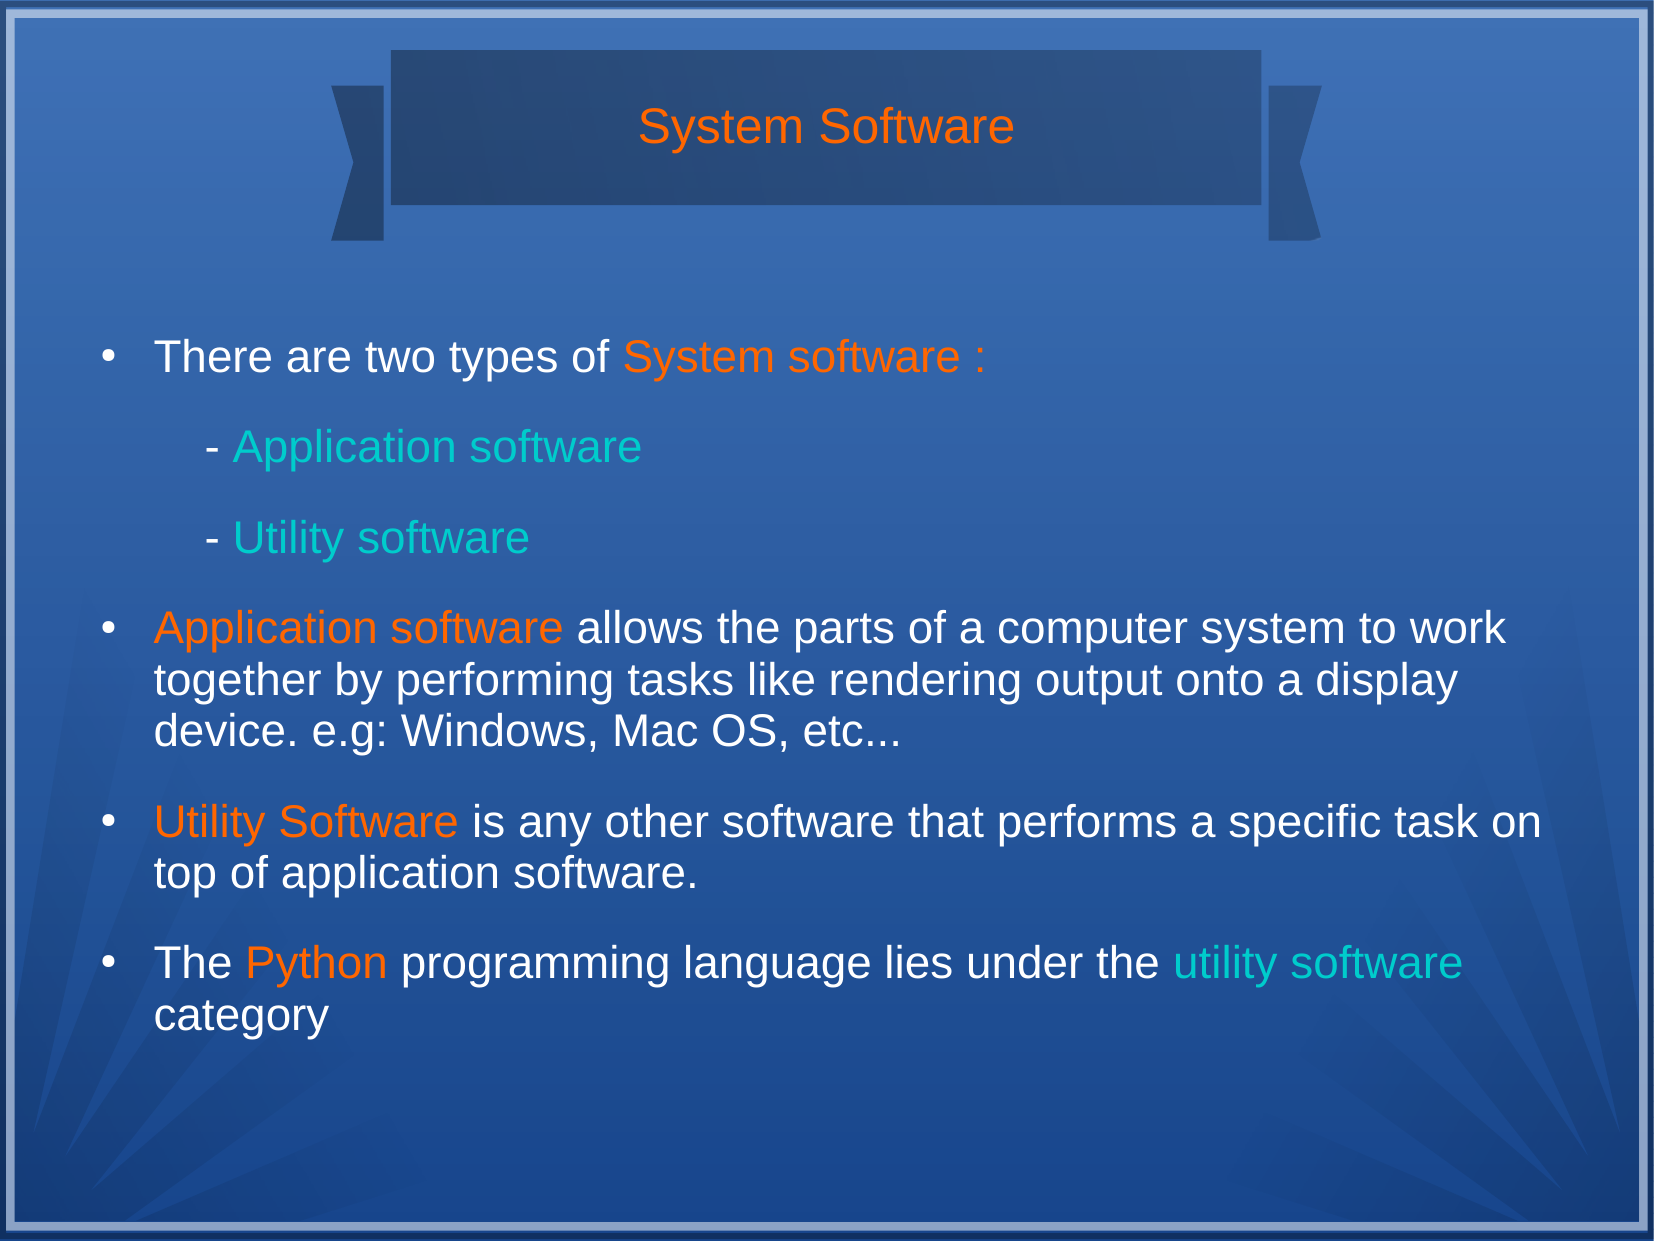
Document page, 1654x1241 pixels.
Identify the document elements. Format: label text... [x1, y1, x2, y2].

list There are two types of System software : - Application software - Utility software Application software allows the parts of a computer system to work together by performing tasks like rendering output onto a display device. e.g: Windows, Mac OS, etc... Utility Software is any other software that performs a specific task on top of application software. The Python programming language lies under the utility software category [82, 330, 1571, 1241]
title System Software [389, 47, 1264, 205]
